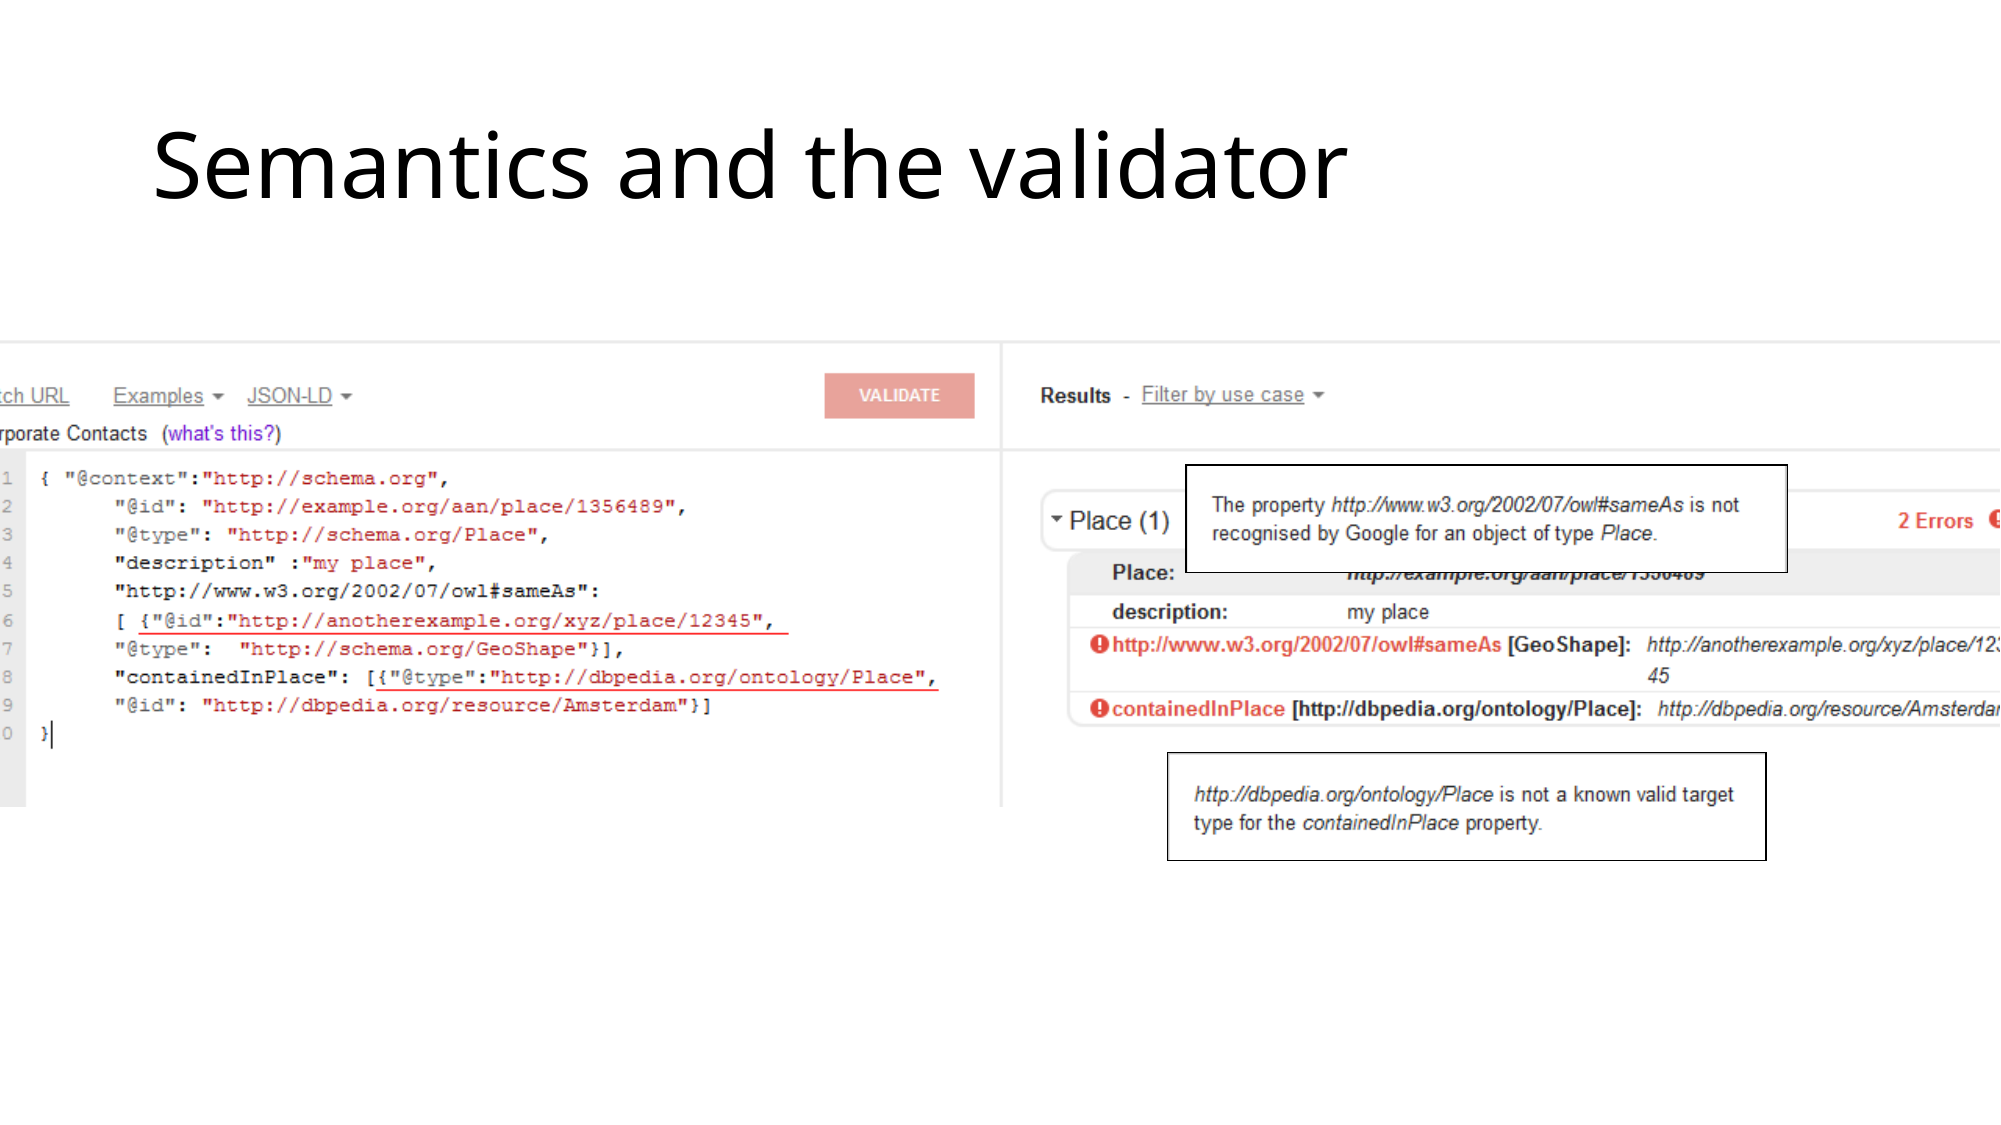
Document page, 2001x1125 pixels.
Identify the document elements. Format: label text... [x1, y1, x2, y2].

picture [0, 339, 2000, 807]
picture [1168, 753, 1766, 860]
title Semantics and the validator [137, 59, 1863, 278]
